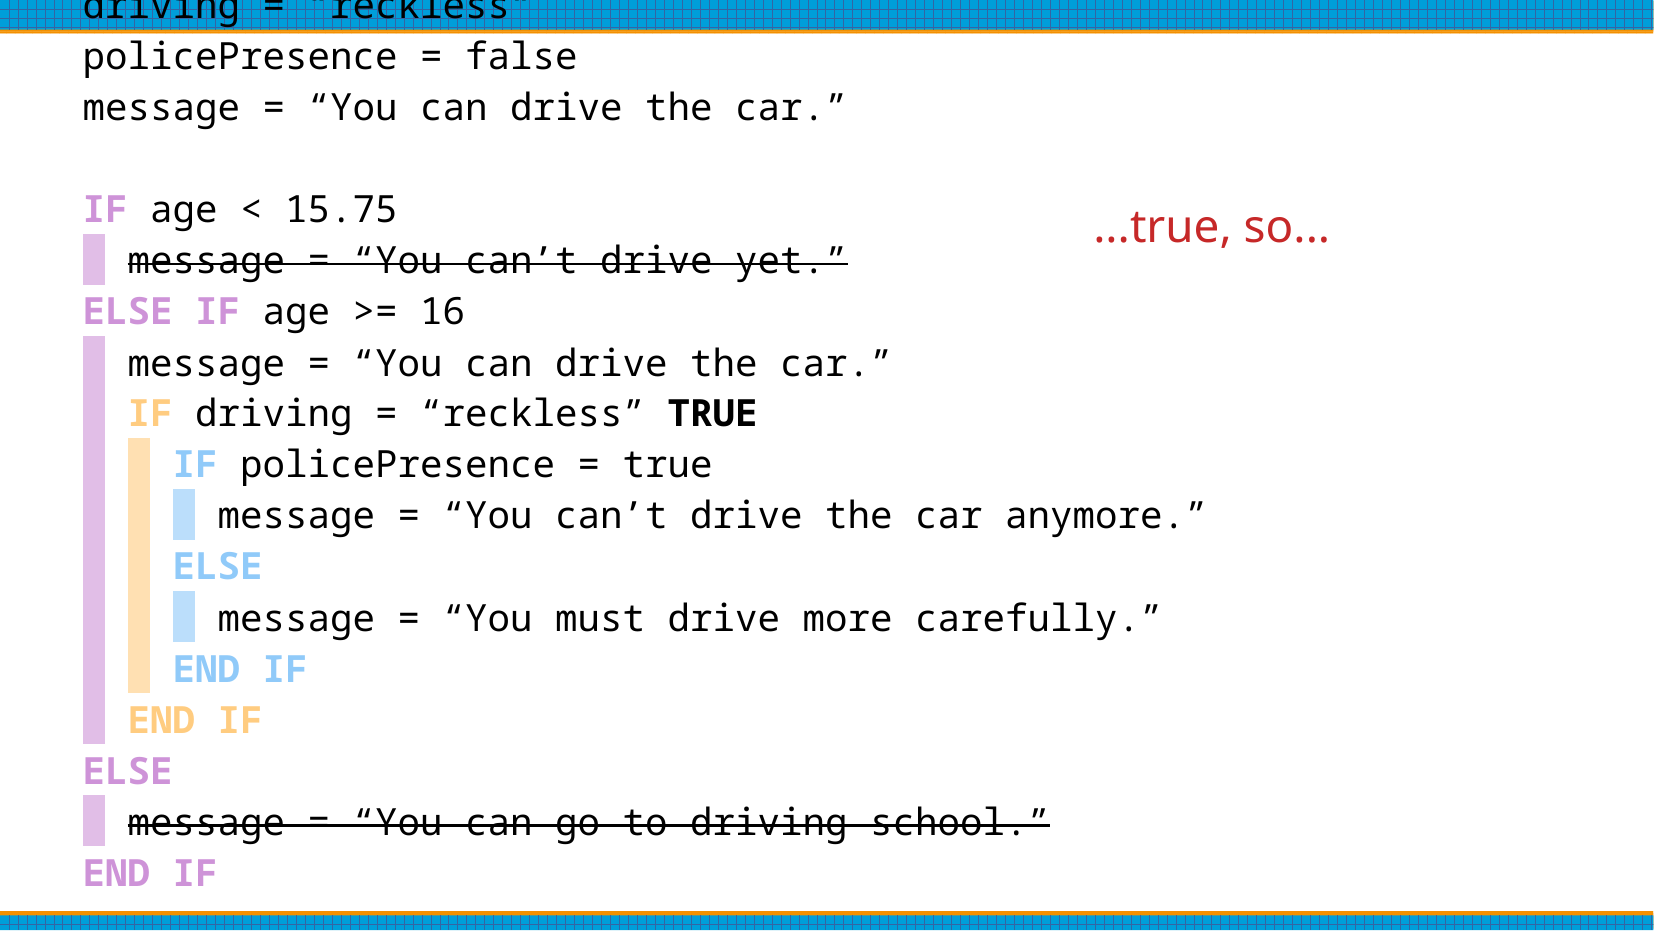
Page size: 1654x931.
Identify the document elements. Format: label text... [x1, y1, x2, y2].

text_box ...true, so... [1087, 75, 1613, 376]
subtitle age = 16 driving = “reckless“ policePresence = false message = “You can drive the car.” IF age < 15.75 message = “You can’t drive yet.” ELSE IF age >= 16 message = “You can drive the car.” IF driving = “reckless” TRUE IF policePresence = true message = “You can’t drive the car anymore.” ELSE message = “You must drive more carefully.” END IF END IF ELSE message = “You can go to driving school.” END IF output message [82, 69, 1571, 858]
